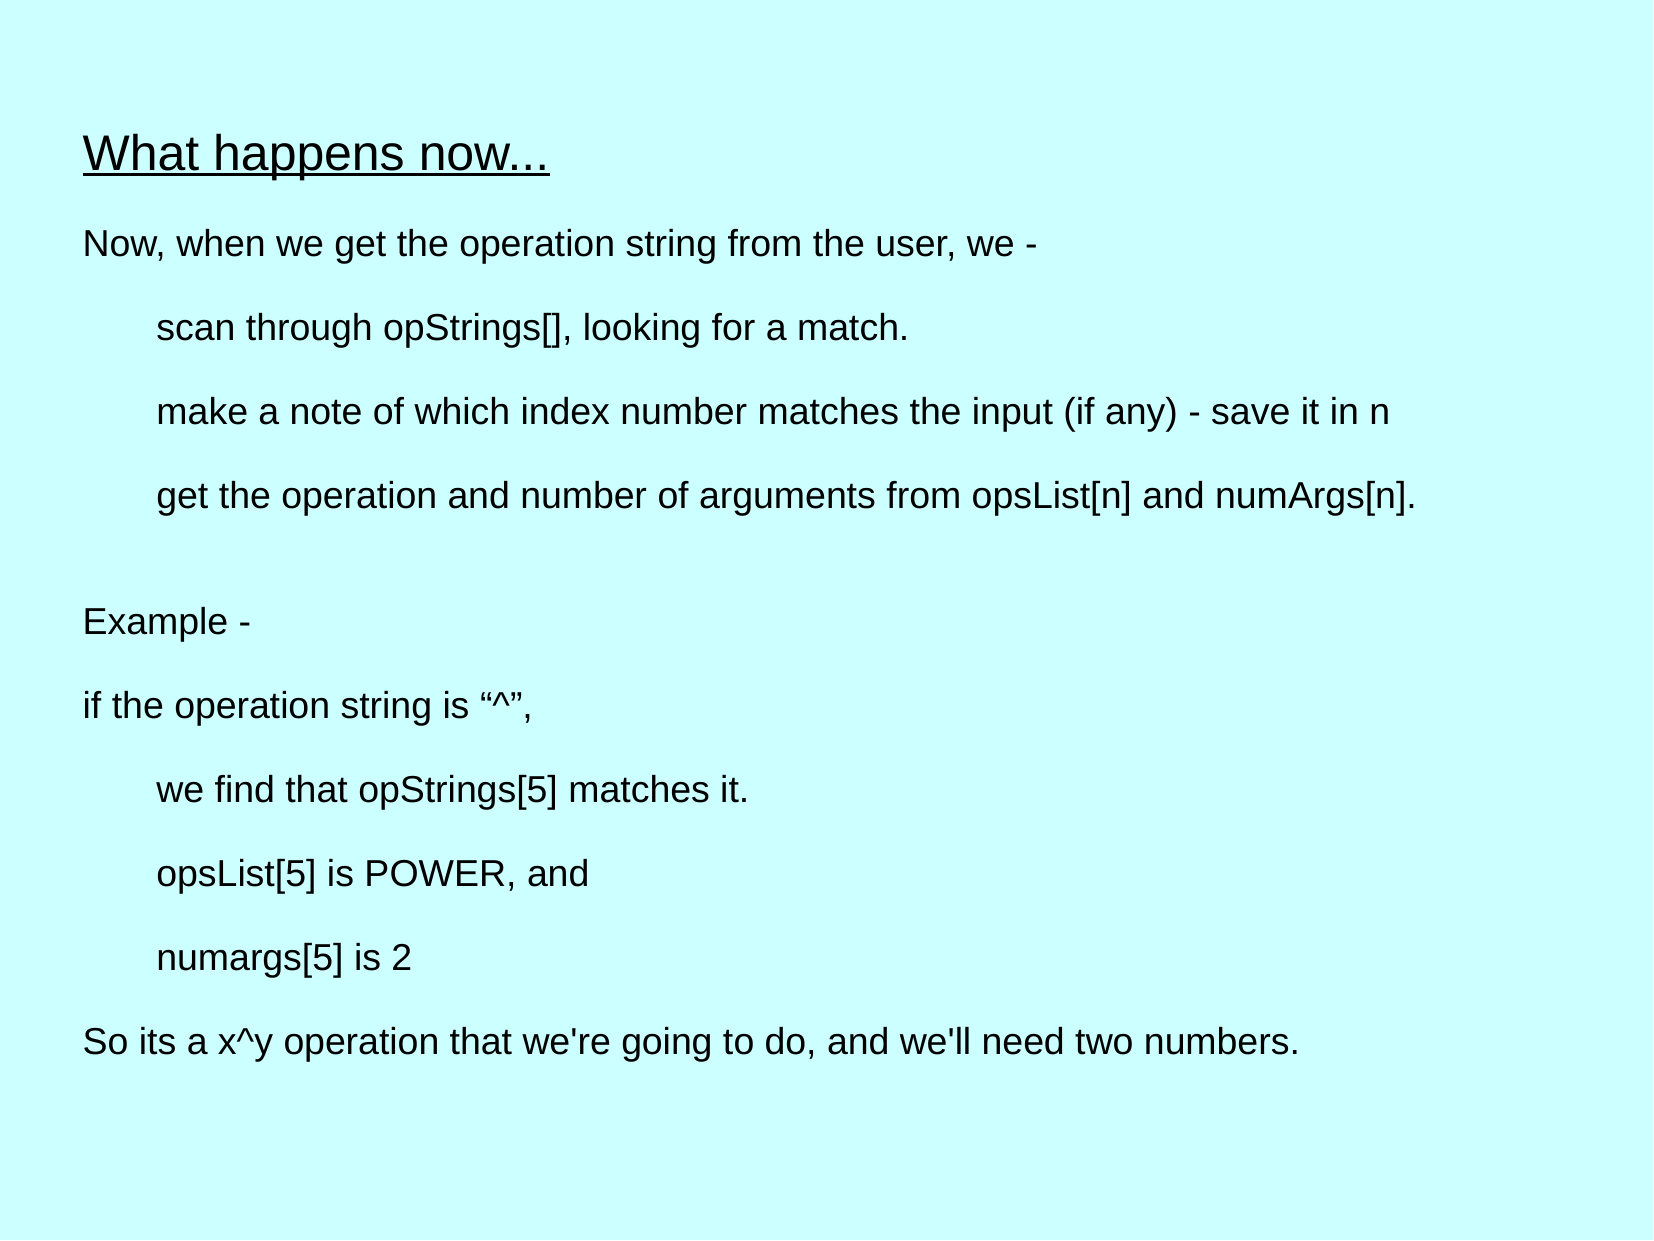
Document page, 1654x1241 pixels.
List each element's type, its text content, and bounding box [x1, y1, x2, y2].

subtitle What happens now... Now, when we get the operation string from the user, we - scan through opStrings[], looking for a match. make a note of which index number matches the input (if any) - save it in n get the operation and number of arguments from opsList[n] and numArgs[n]. Example - if the operation string is “^”, we find that opStrings[5] matches it. opsList[5] is POWER, and numargs[5] is 2 So its a x^y operation that we're going to do, and we'll need two numbers. [82, 82, 1583, 1158]
